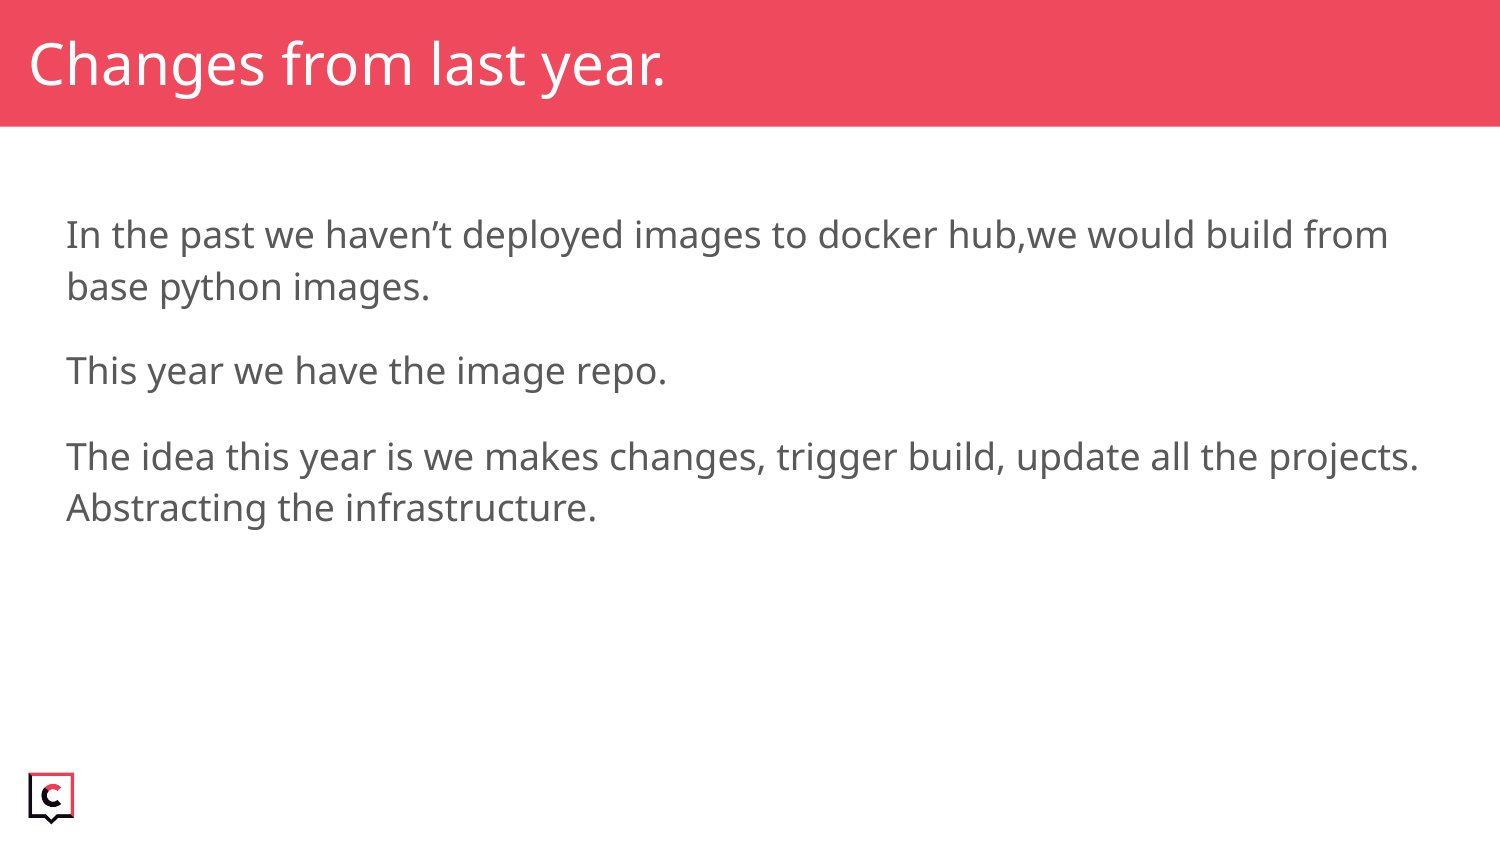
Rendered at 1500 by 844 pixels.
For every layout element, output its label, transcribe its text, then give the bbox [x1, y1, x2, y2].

list In the past we haven’t deployed images to docker hub,we would build from base python images. This year we have the image repo. The idea this year is we makes changes, trigger build, update all the projects. Abstracting the infrastructure. [51, 189, 1449, 750]
title Changes from last year. [13, 12, 1412, 107]
picture [19, 764, 82, 830]
